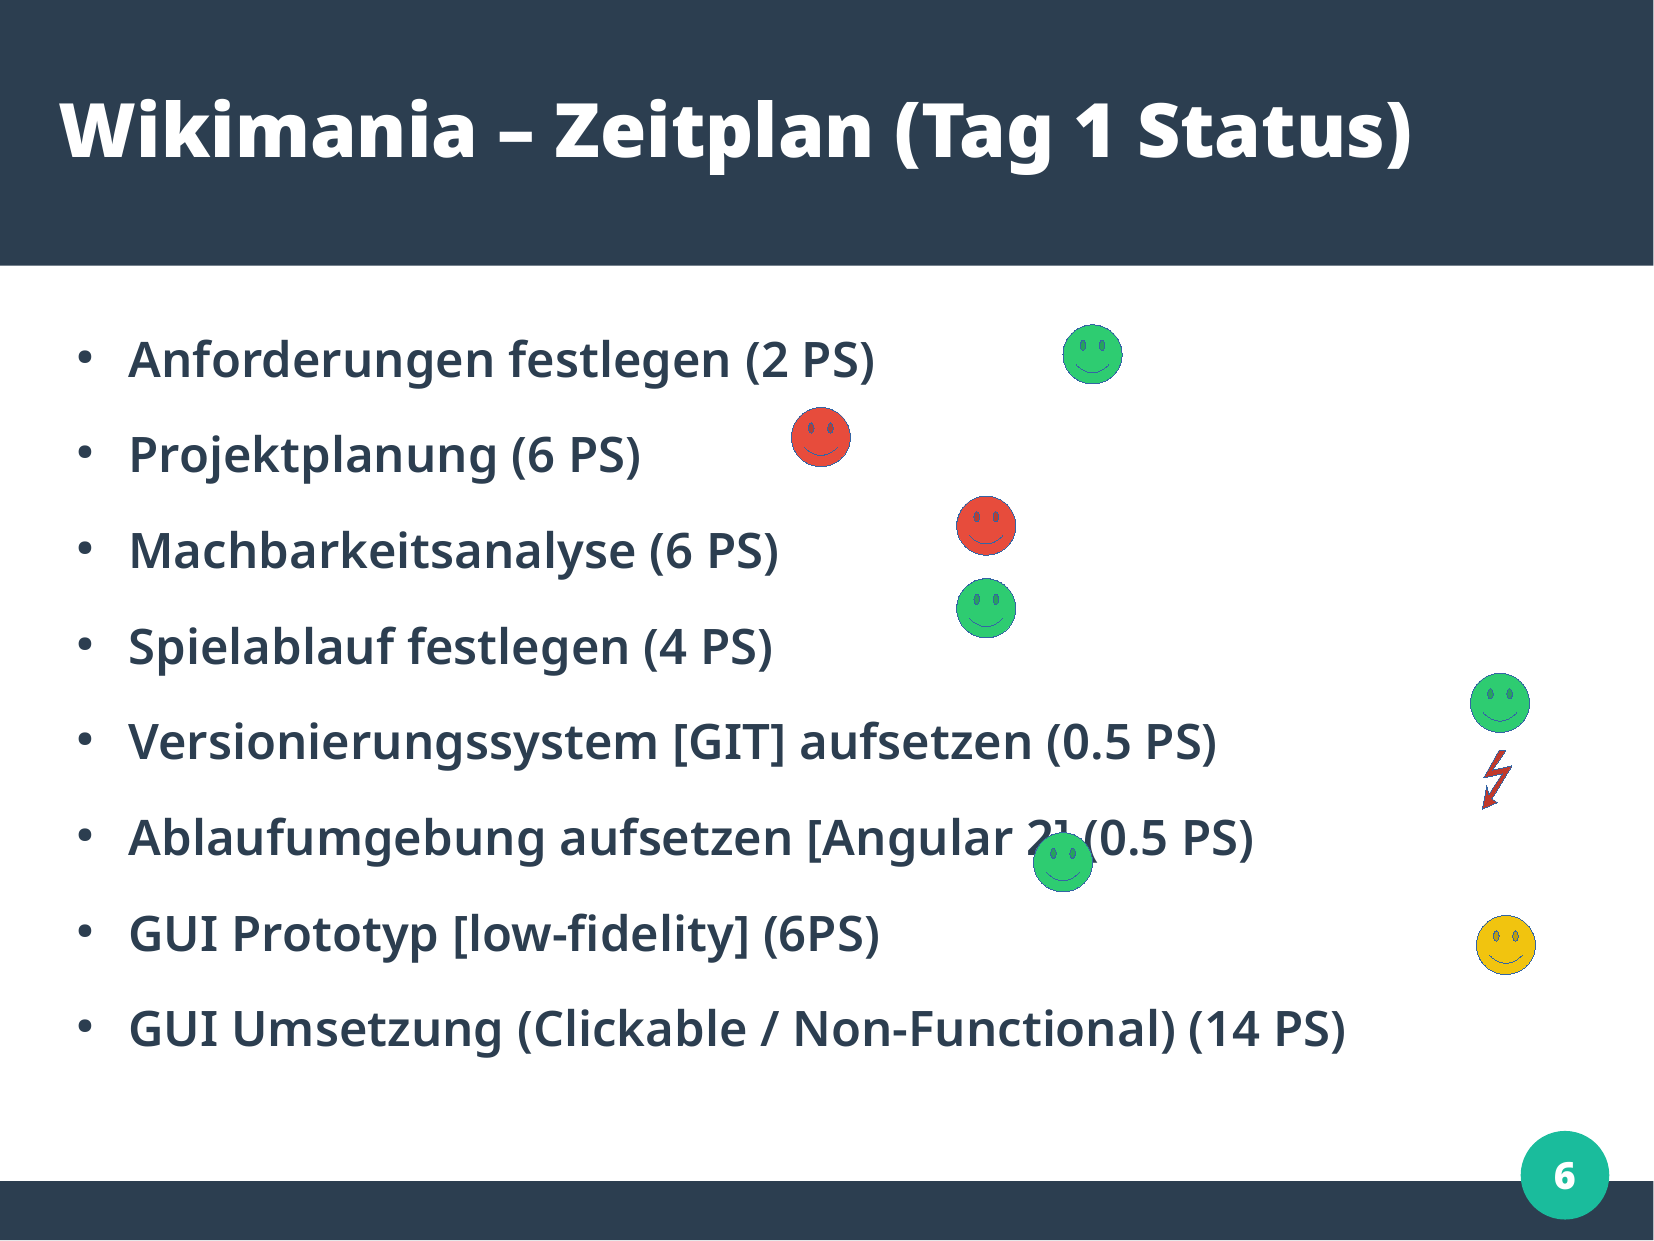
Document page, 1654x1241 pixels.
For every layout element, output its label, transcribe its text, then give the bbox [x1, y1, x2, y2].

text_box [791, 407, 851, 467]
text_box [956, 496, 1016, 556]
text_box [1470, 673, 1530, 733]
text_box [1033, 832, 1093, 892]
title Wikimania – Zeitplan (Tag 1 Status) [59, 49, 1595, 207]
text_box [1476, 915, 1536, 975]
list Anforderungen festlegen (2 PS) Projektplanung (6 PS) Machbarkeitsanalyse (6 PS) Spielablauf festlegen (4 PS) Versionierungssystem [GIT] aufsetzen (0.5 PS) Ablaufumgebung aufsetzen [Angular 2] (0.5 PS) GUI Prototyp [low-fidelity] (6PS) GUI Umsetzung (Clickable / Non-Functional) (14 PS) [59, 324, 1447, 1063]
text_box [1062, 324, 1123, 384]
text_box [1482, 750, 1512, 810]
text_box [956, 578, 1016, 638]
